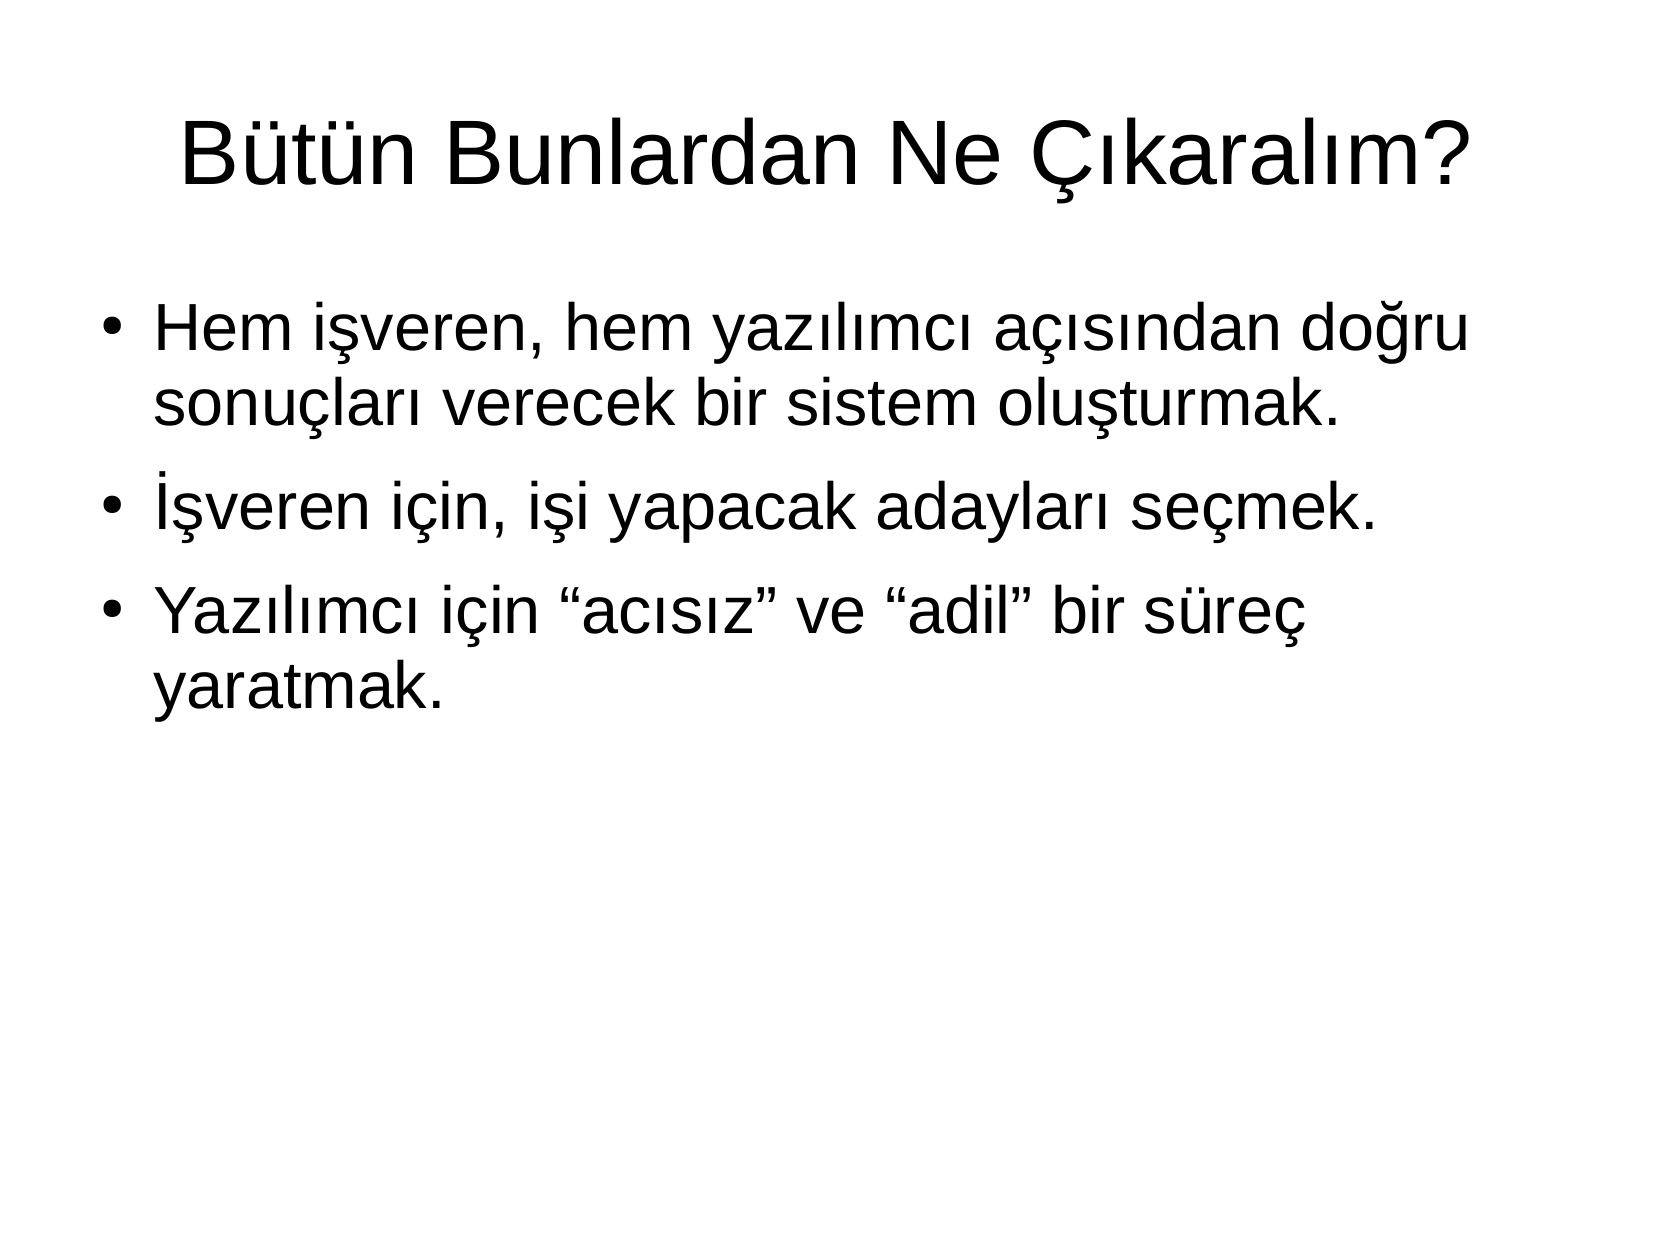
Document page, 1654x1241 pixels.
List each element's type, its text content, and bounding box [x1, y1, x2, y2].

list Hem işveren, hem yazılımcı açısından doğru sonuçları verecek bir sistem oluşturmak. İşveren için, işi yapacak adayları seçmek. Yazılımcı için “acısız” ve “adil” bir süreç yaratmak. [82, 290, 1571, 1109]
title Bütün Bunlardan Ne Çıkaralım? [82, 49, 1571, 257]
